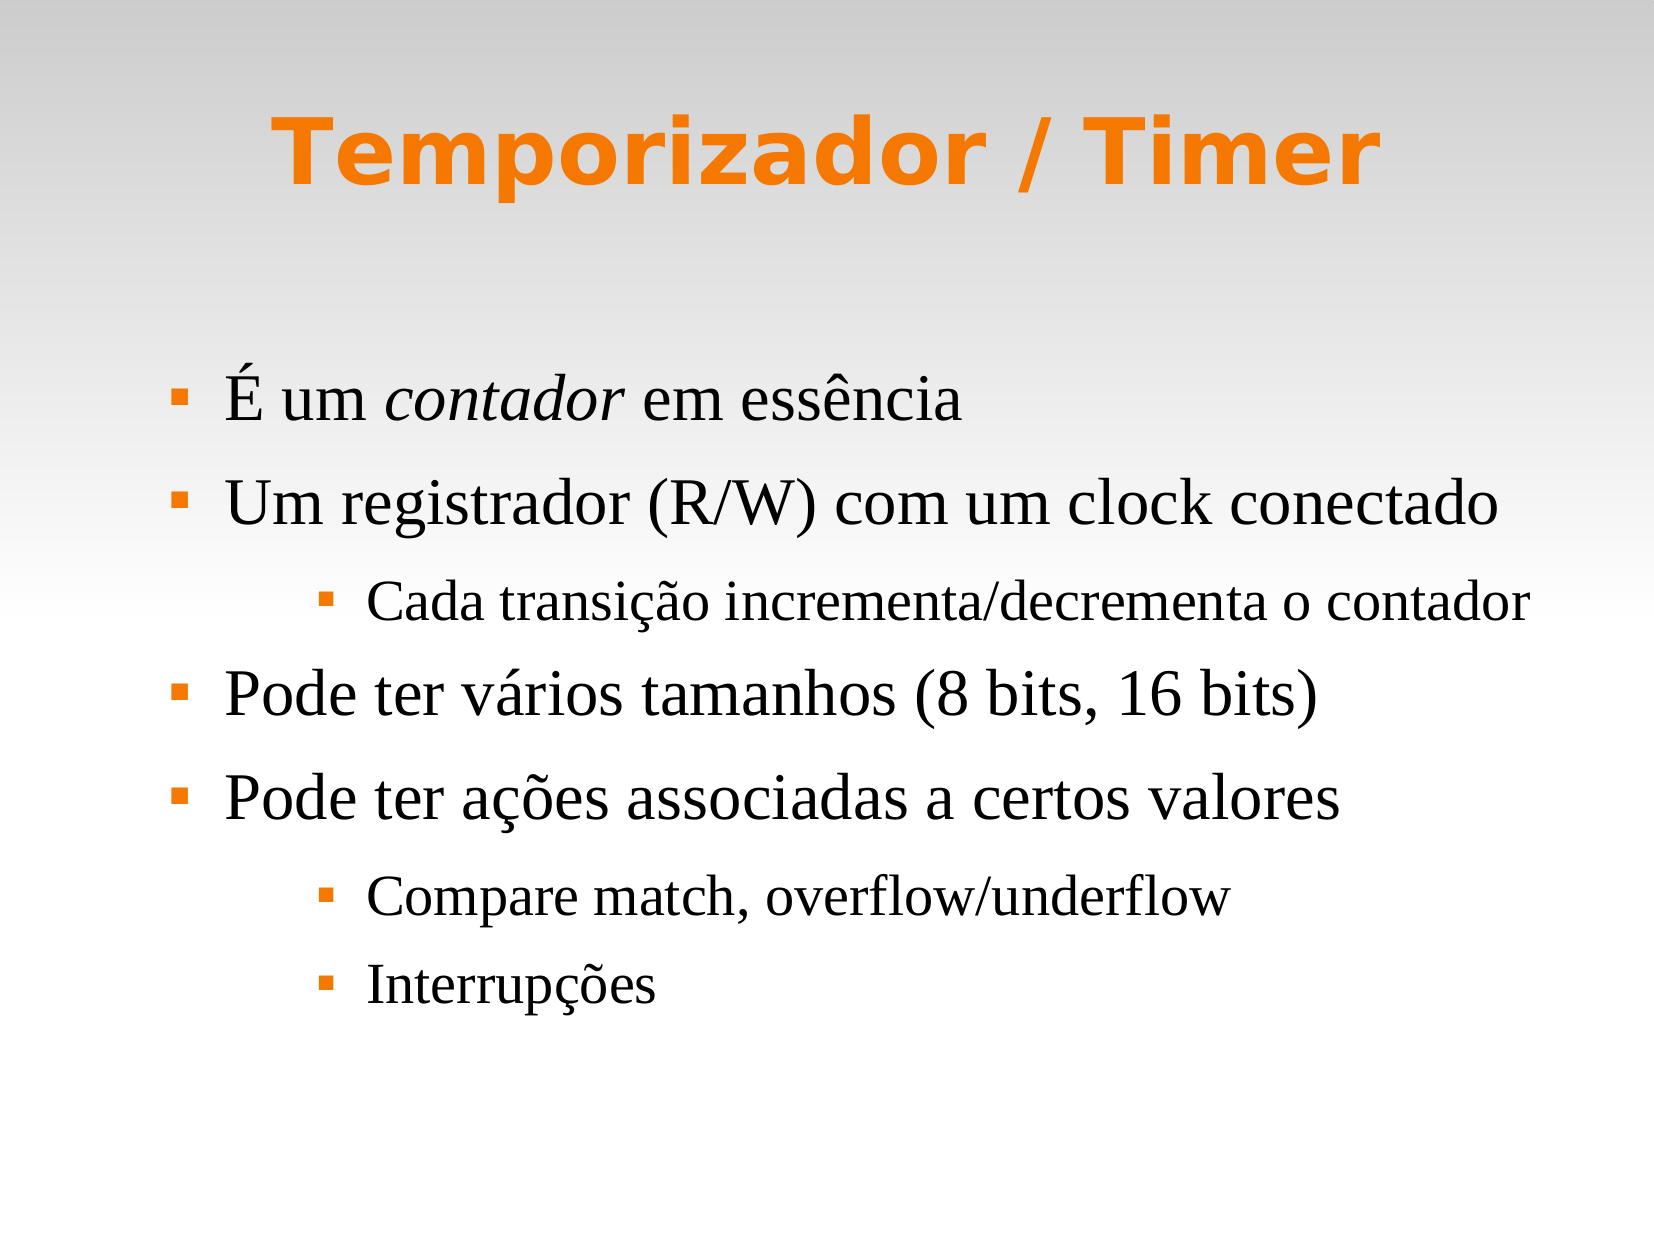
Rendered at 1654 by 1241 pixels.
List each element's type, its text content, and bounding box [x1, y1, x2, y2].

title Temporizador / Timer [82, 49, 1571, 257]
list É um contador em essência Um registrador (R/W) com um clock conectado Cada transição incrementa/decrementa o contador Pode ter vários tamanhos (8 bits, 16 bits) Pode ter ações associadas a certos valores Compare match, overflow/underflow Interrupções [82, 361, 1571, 1180]
